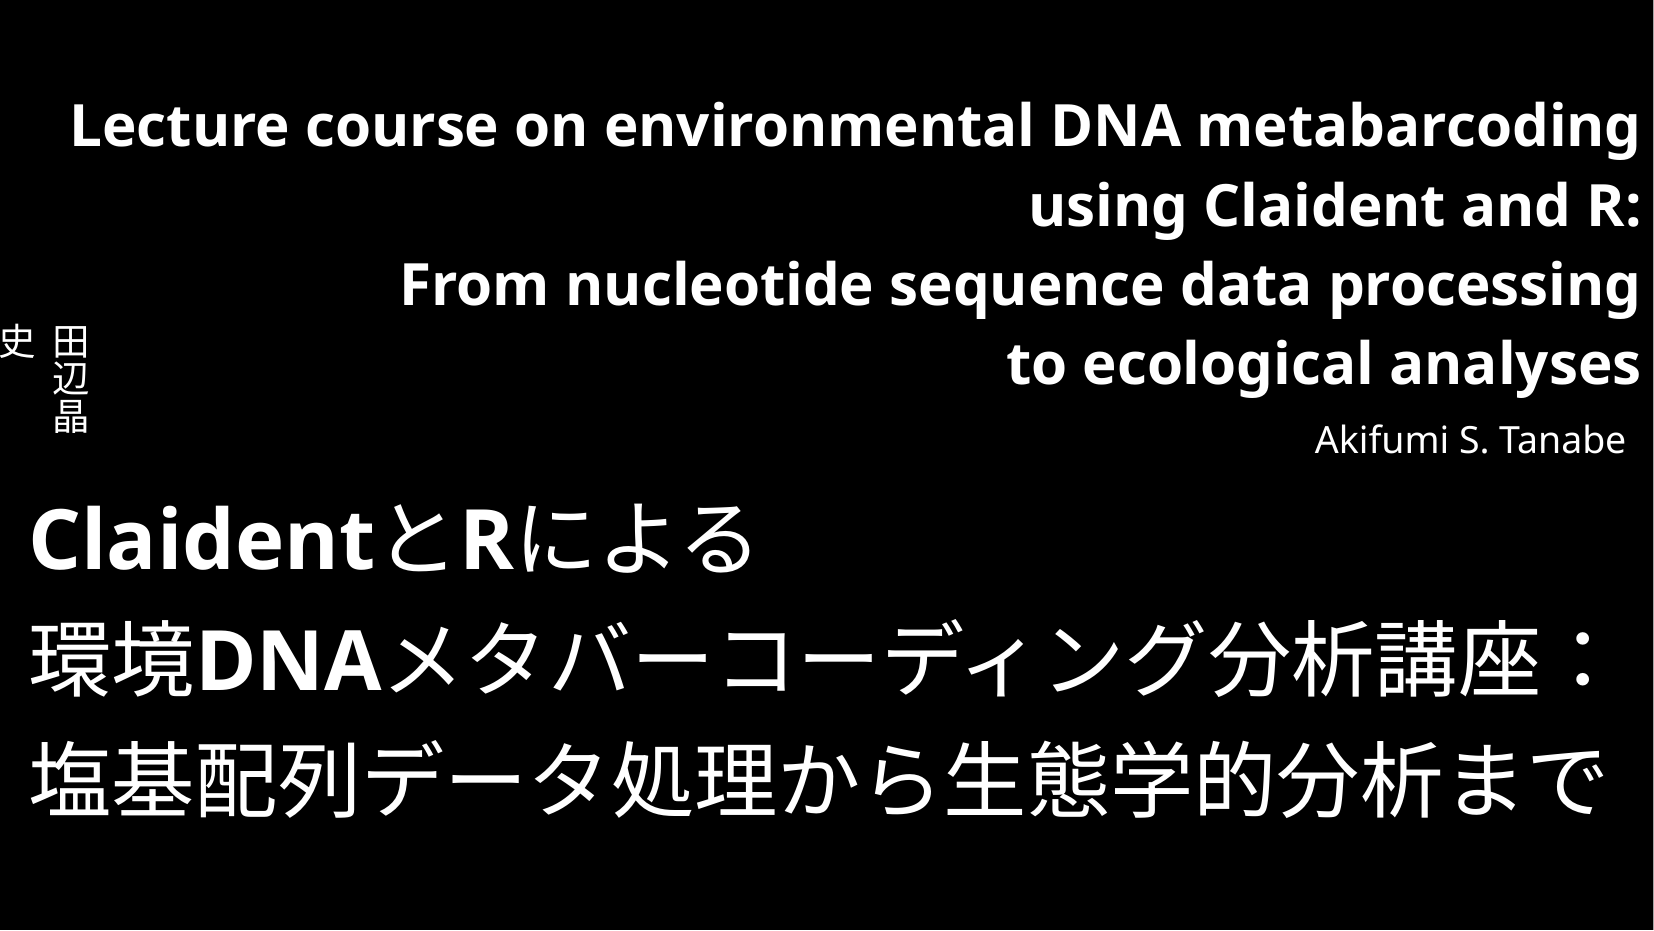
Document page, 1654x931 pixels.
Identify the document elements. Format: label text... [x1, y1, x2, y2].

text_box ClaidentとRによる 環境DNAメタバーコーディング分析講座： 塩基配列データ処理から生態学的分析まで [13, 465, 1640, 851]
text_box 田辺晶史 [21, 307, 107, 473]
text_box Akifumi S. Tanabe [1300, 406, 1642, 473]
title Lecture course on environmental DNA metabarcoding using Claident and R: From nucleotide sequence data processing to ecological analyses [11, 84, 1642, 402]
